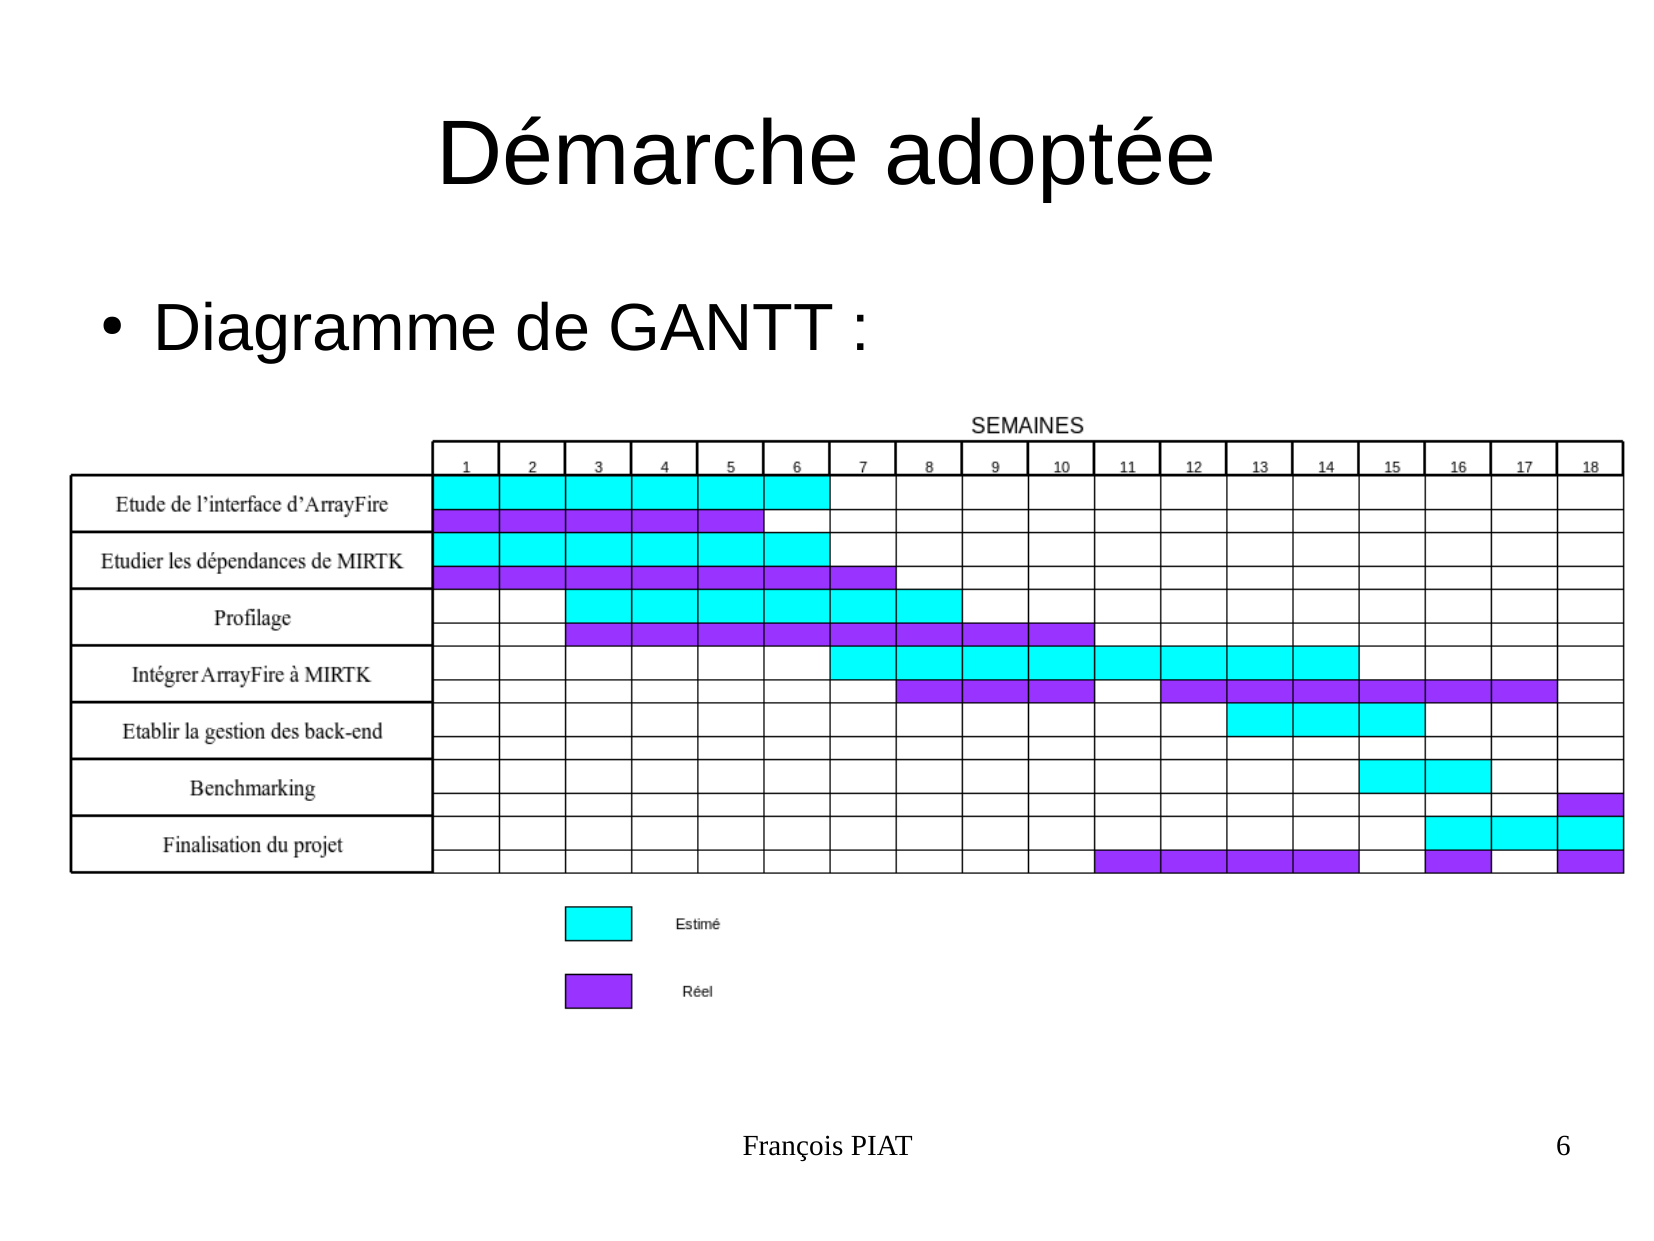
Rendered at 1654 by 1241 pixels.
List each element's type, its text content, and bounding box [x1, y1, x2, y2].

title Démarche adoptée [82, 49, 1571, 257]
list Diagramme de GANTT : [82, 290, 1571, 401]
picture [59, 401, 1638, 1028]
